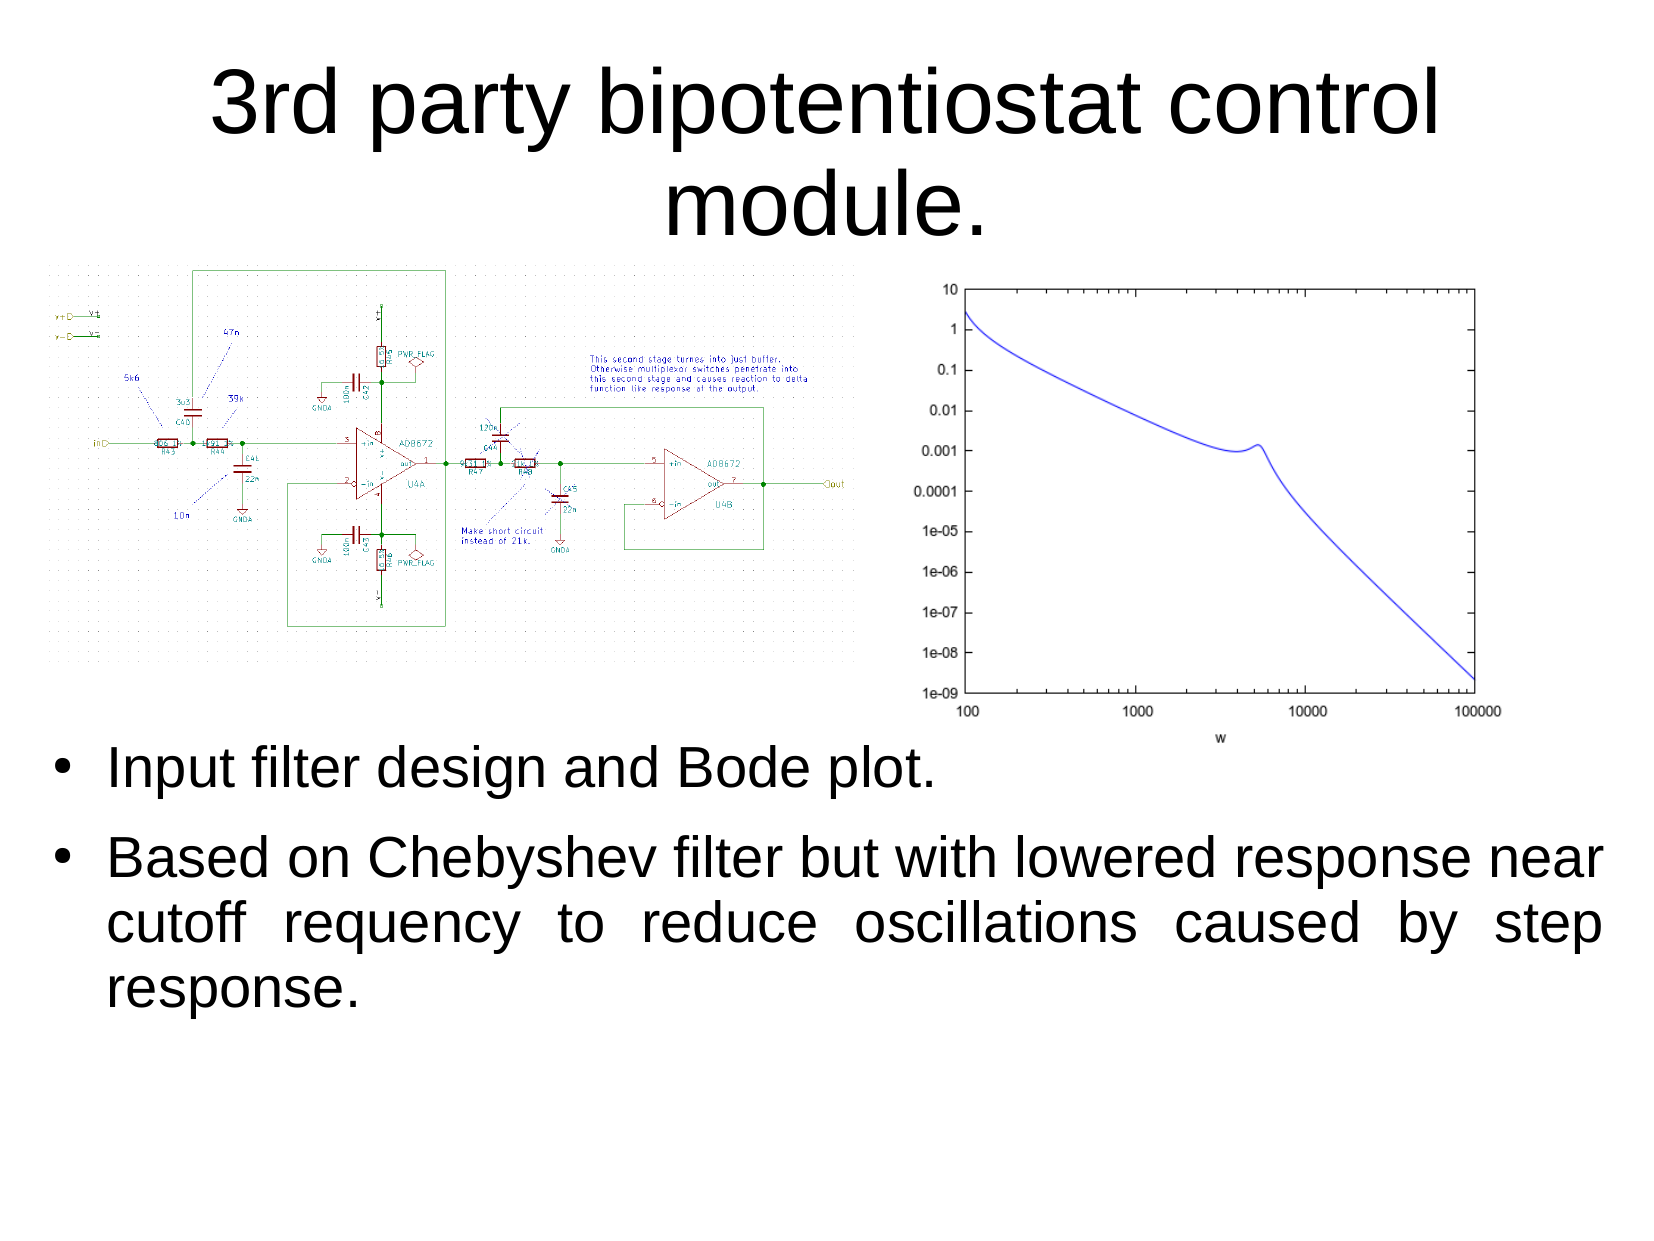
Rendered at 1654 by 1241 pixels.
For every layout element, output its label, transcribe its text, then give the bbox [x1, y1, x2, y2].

title 3rd party bipotentiostat control module. [82, 49, 1571, 257]
list Input filter design and Bode plot. Based on Chebyshev filter but with lowered response near cutoff requency to reduce oscillations caused by step response. [45, 735, 1606, 1021]
picture [45, 256, 1533, 735]
